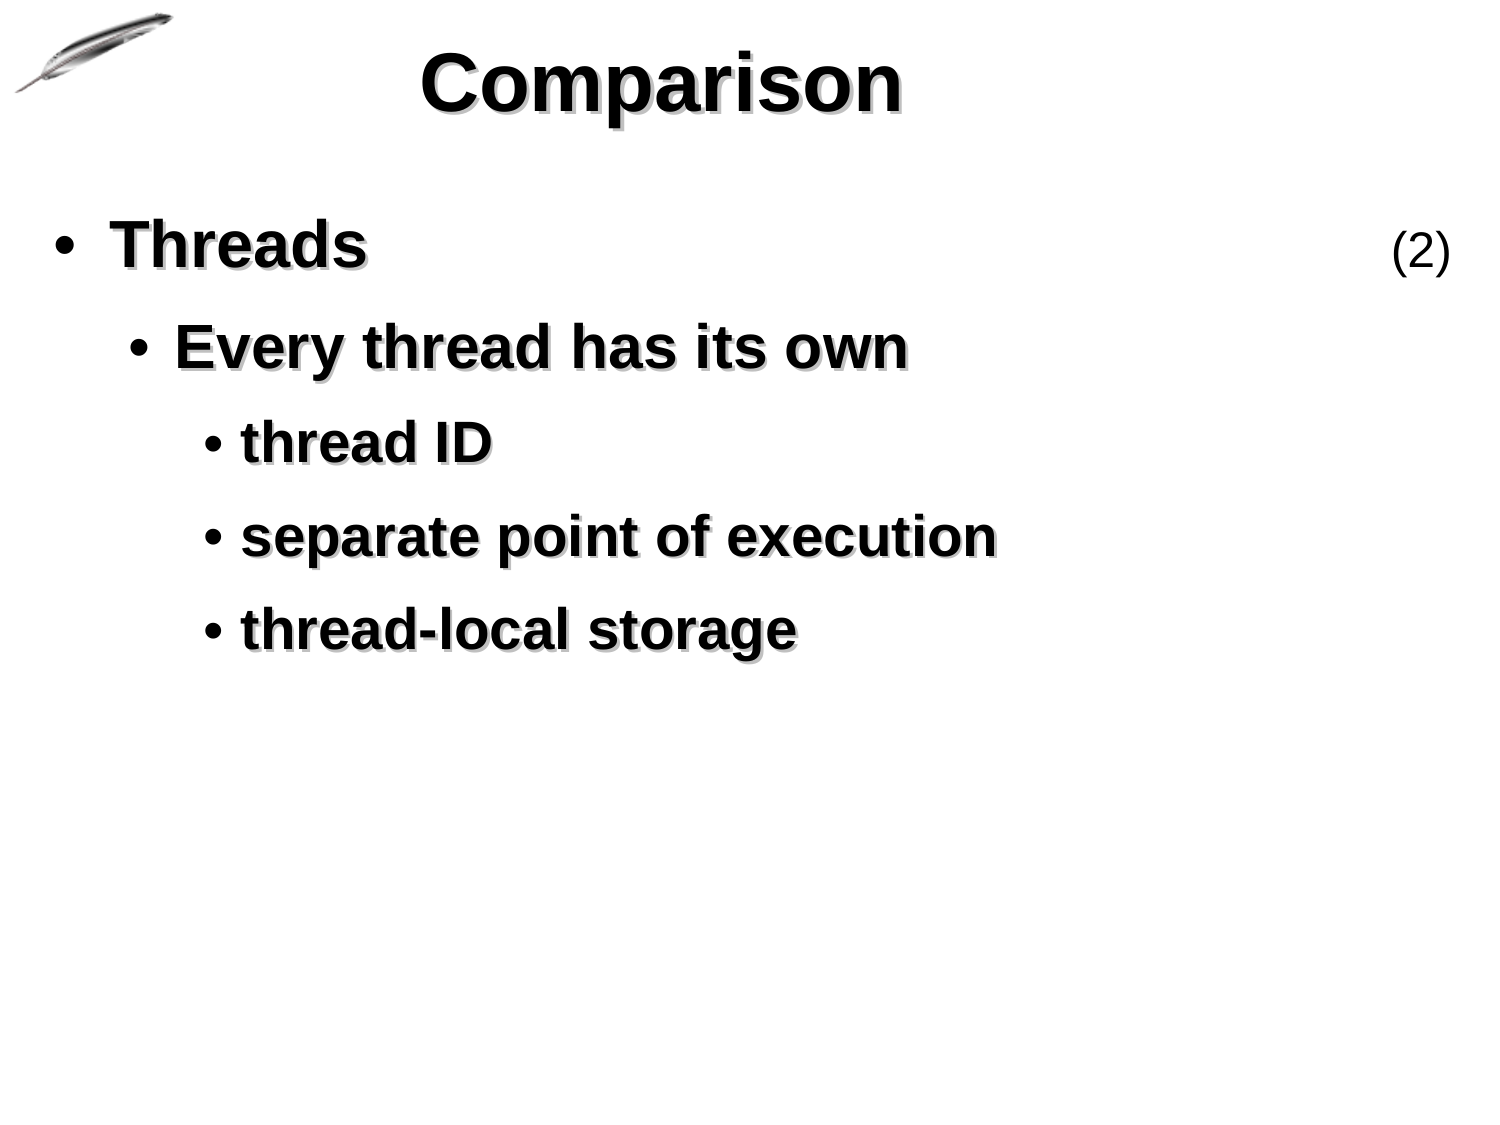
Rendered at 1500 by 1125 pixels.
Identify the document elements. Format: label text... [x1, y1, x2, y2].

picture [11, 11, 179, 95]
title Comparison [419, 0, 1459, 176]
list Threads Every thread has its own thread ID separate point of execution thread-local storage [53, 207, 1447, 1084]
text_box (2) [1375, 212, 1495, 284]
